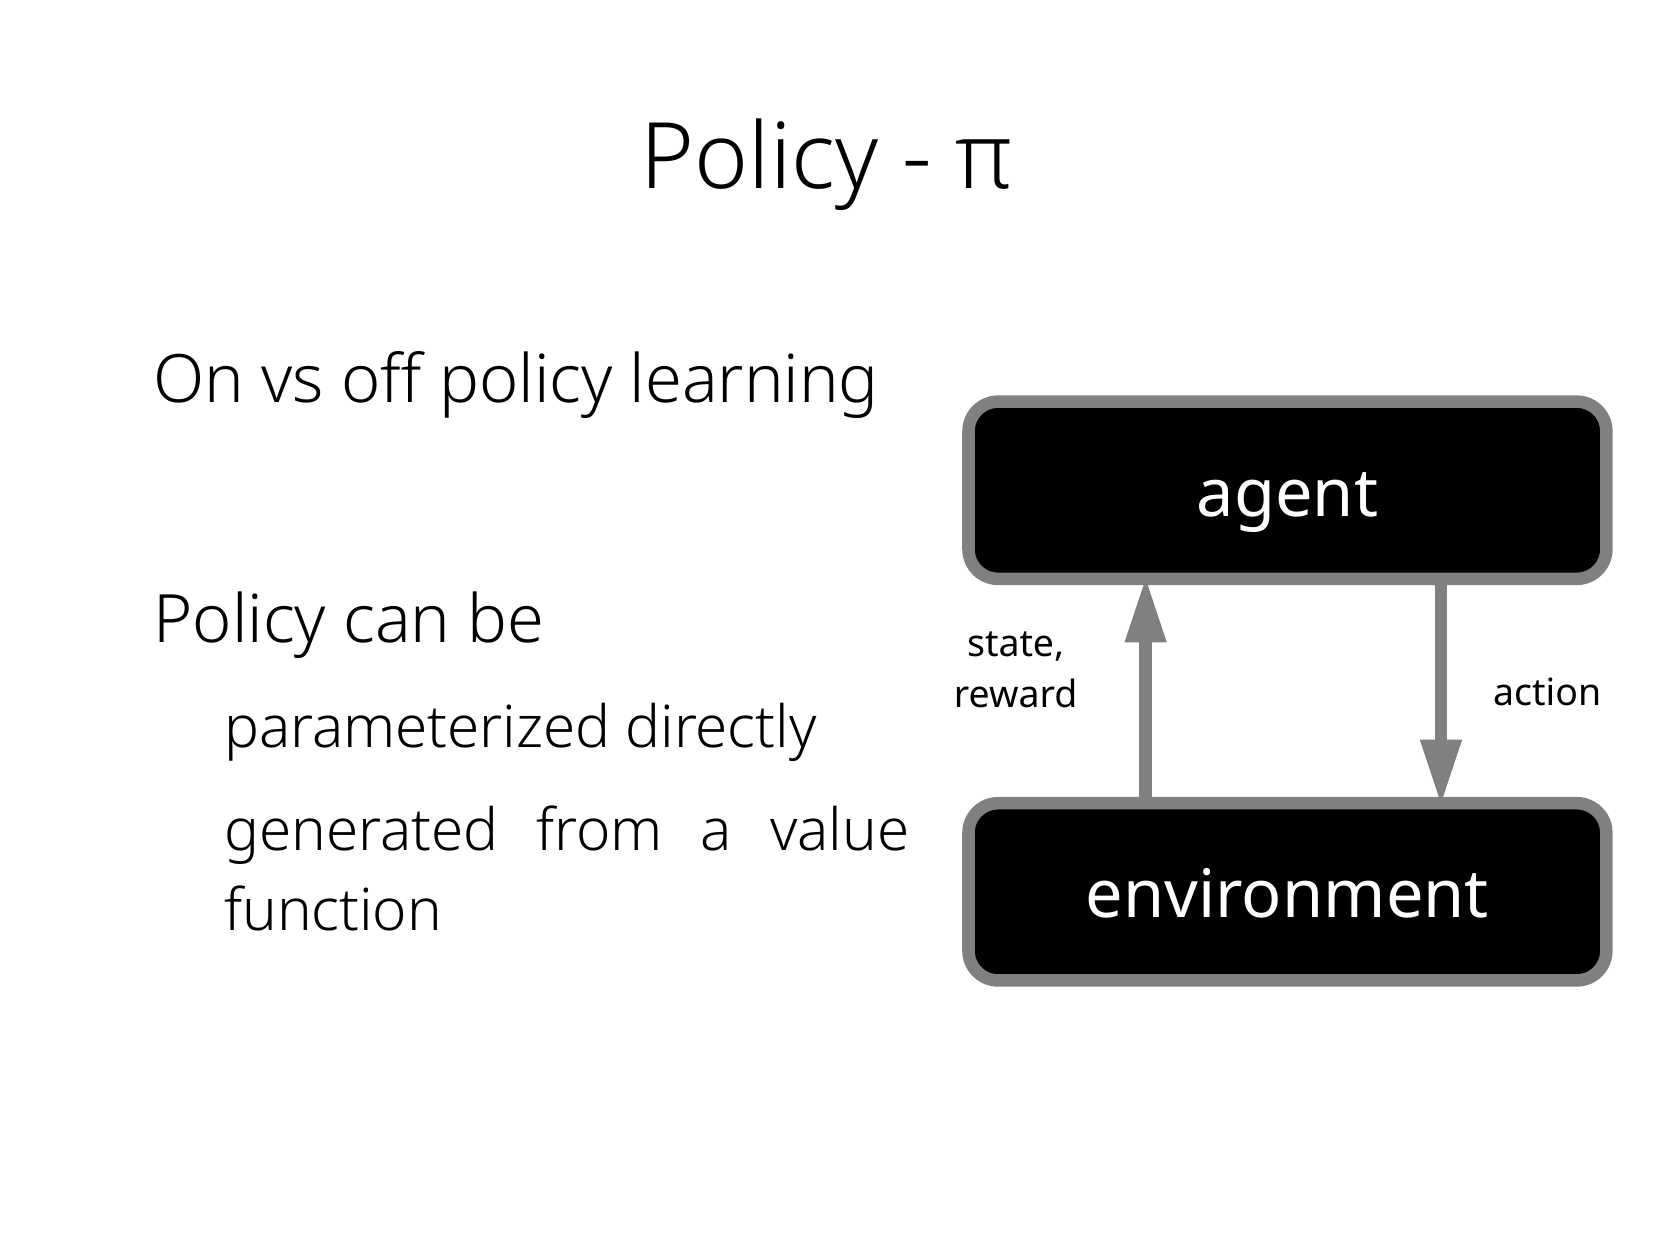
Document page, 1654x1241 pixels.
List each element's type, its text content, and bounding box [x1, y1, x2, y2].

text_box agent [968, 401, 1607, 579]
text_box state, reward [933, 566, 1099, 768]
text_box action [1464, 590, 1630, 792]
title Policy - π [82, 49, 1571, 257]
text_box environment [968, 803, 1607, 981]
list On vs off policy learning Policy can be parameterized directly generated from a value function [82, 330, 910, 1182]
